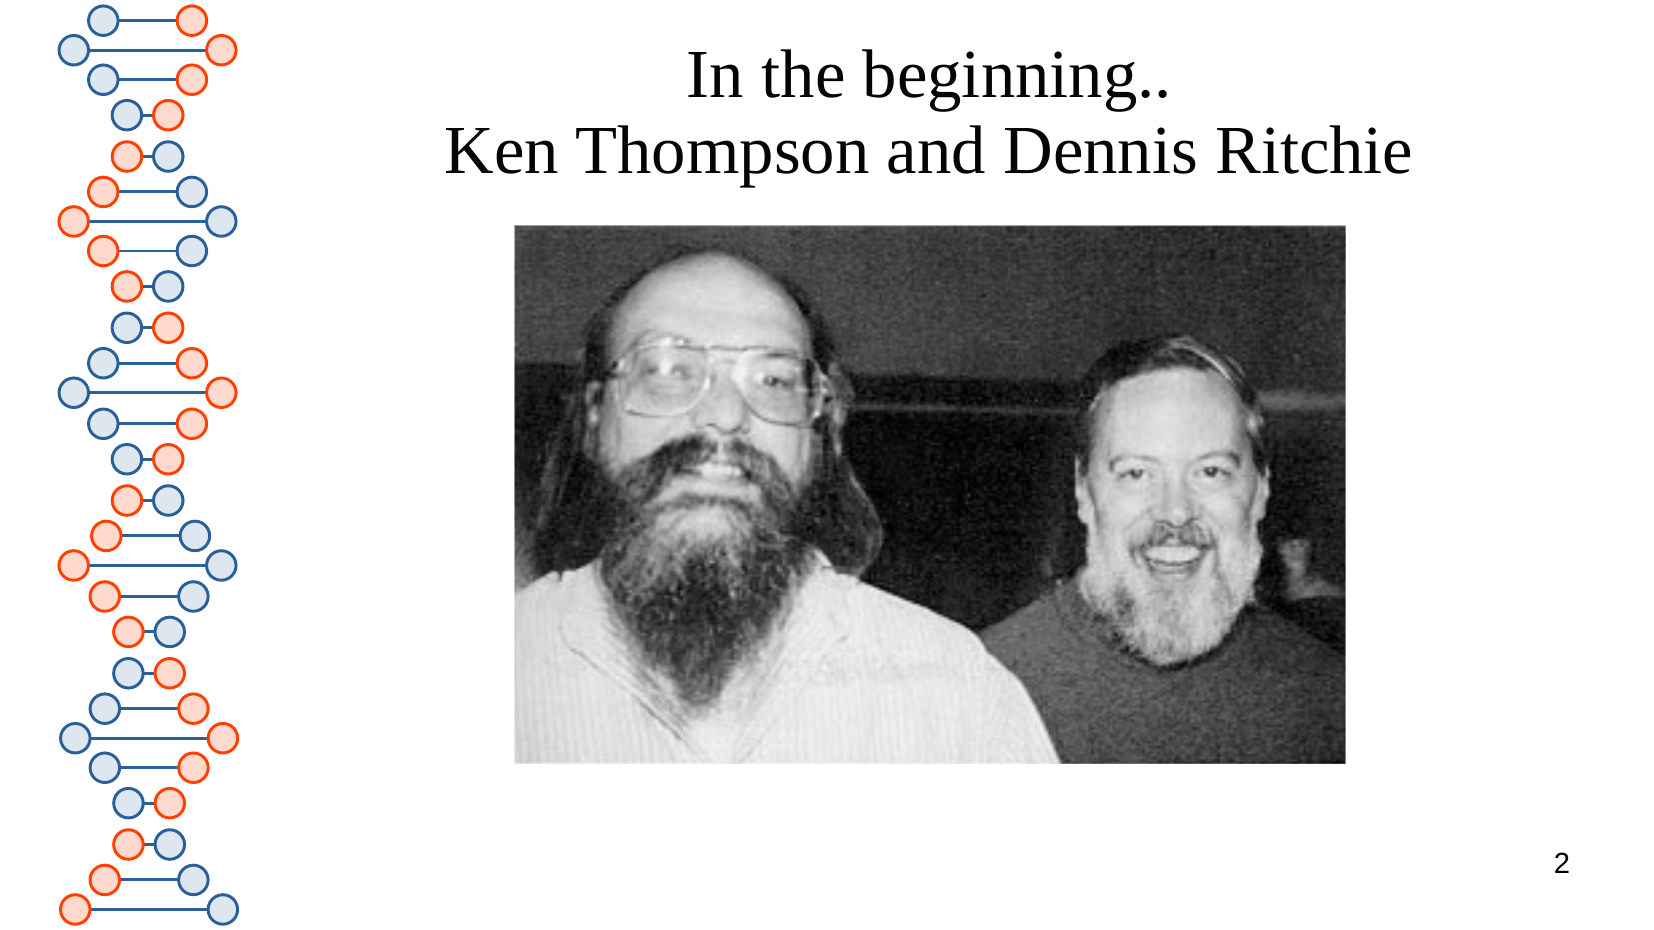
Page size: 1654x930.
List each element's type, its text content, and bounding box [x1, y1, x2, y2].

title In the beginning.. Ken Thompson and Dennis Ritchie [265, 35, 1594, 189]
picture [513, 224, 1346, 764]
